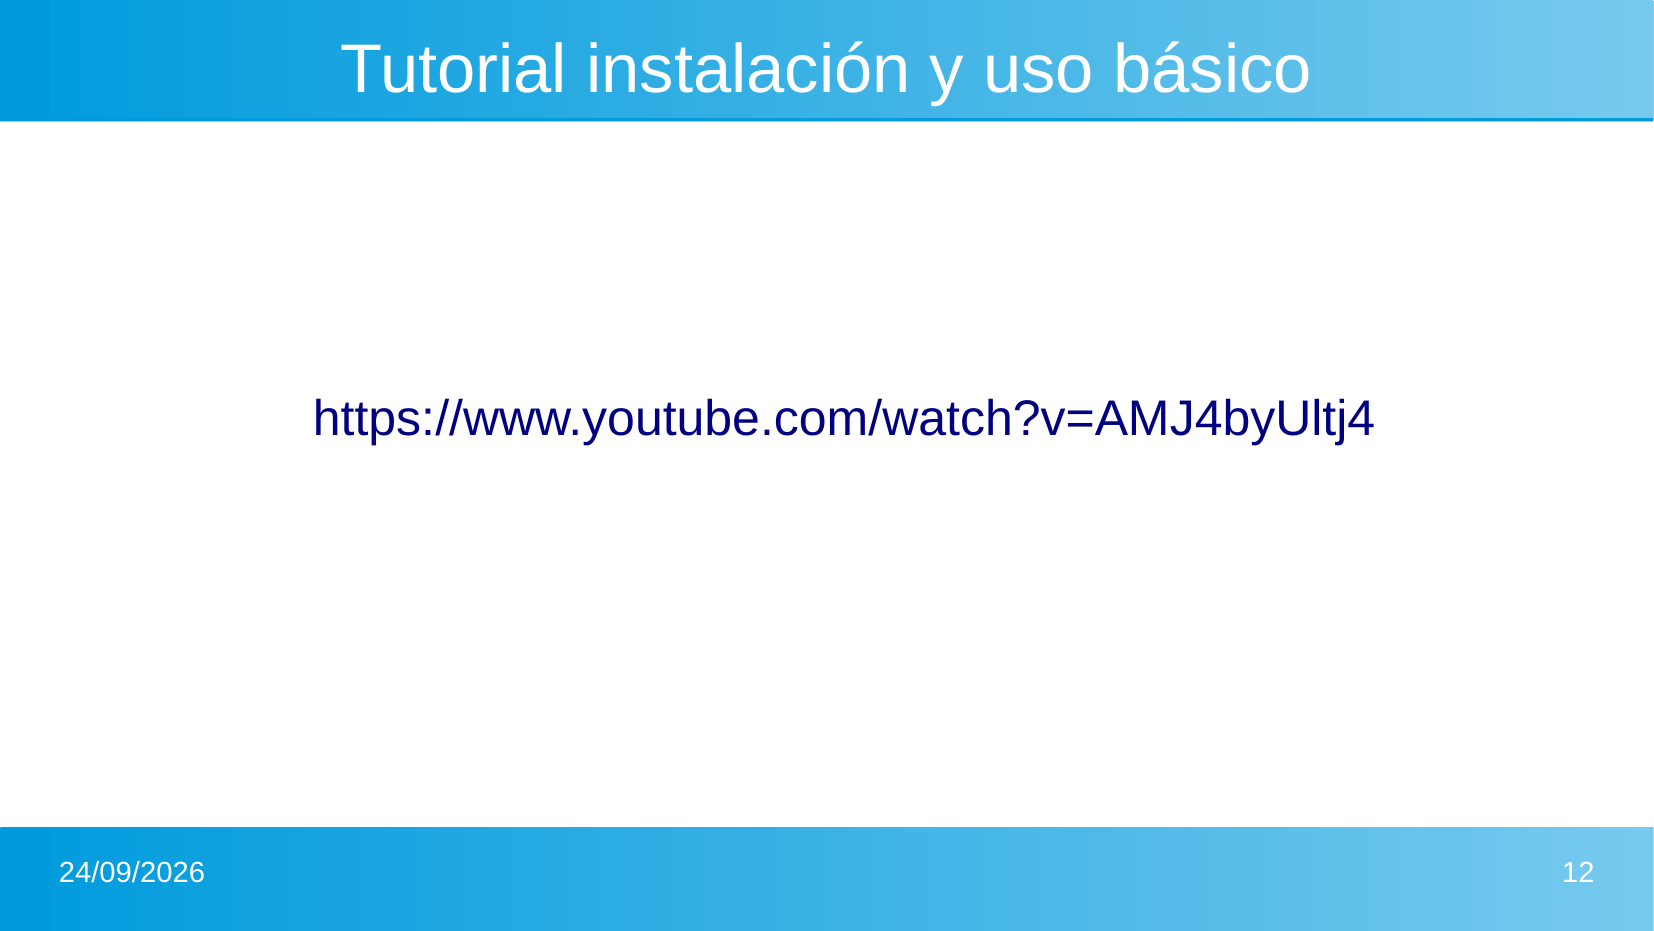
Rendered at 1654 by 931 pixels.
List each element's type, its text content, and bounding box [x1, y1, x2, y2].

title Tutorial instalación y uso básico [59, 29, 1595, 108]
list https://www.youtube.com/watch?v=AMJ4byUltj4 [242, 389, 1394, 597]
